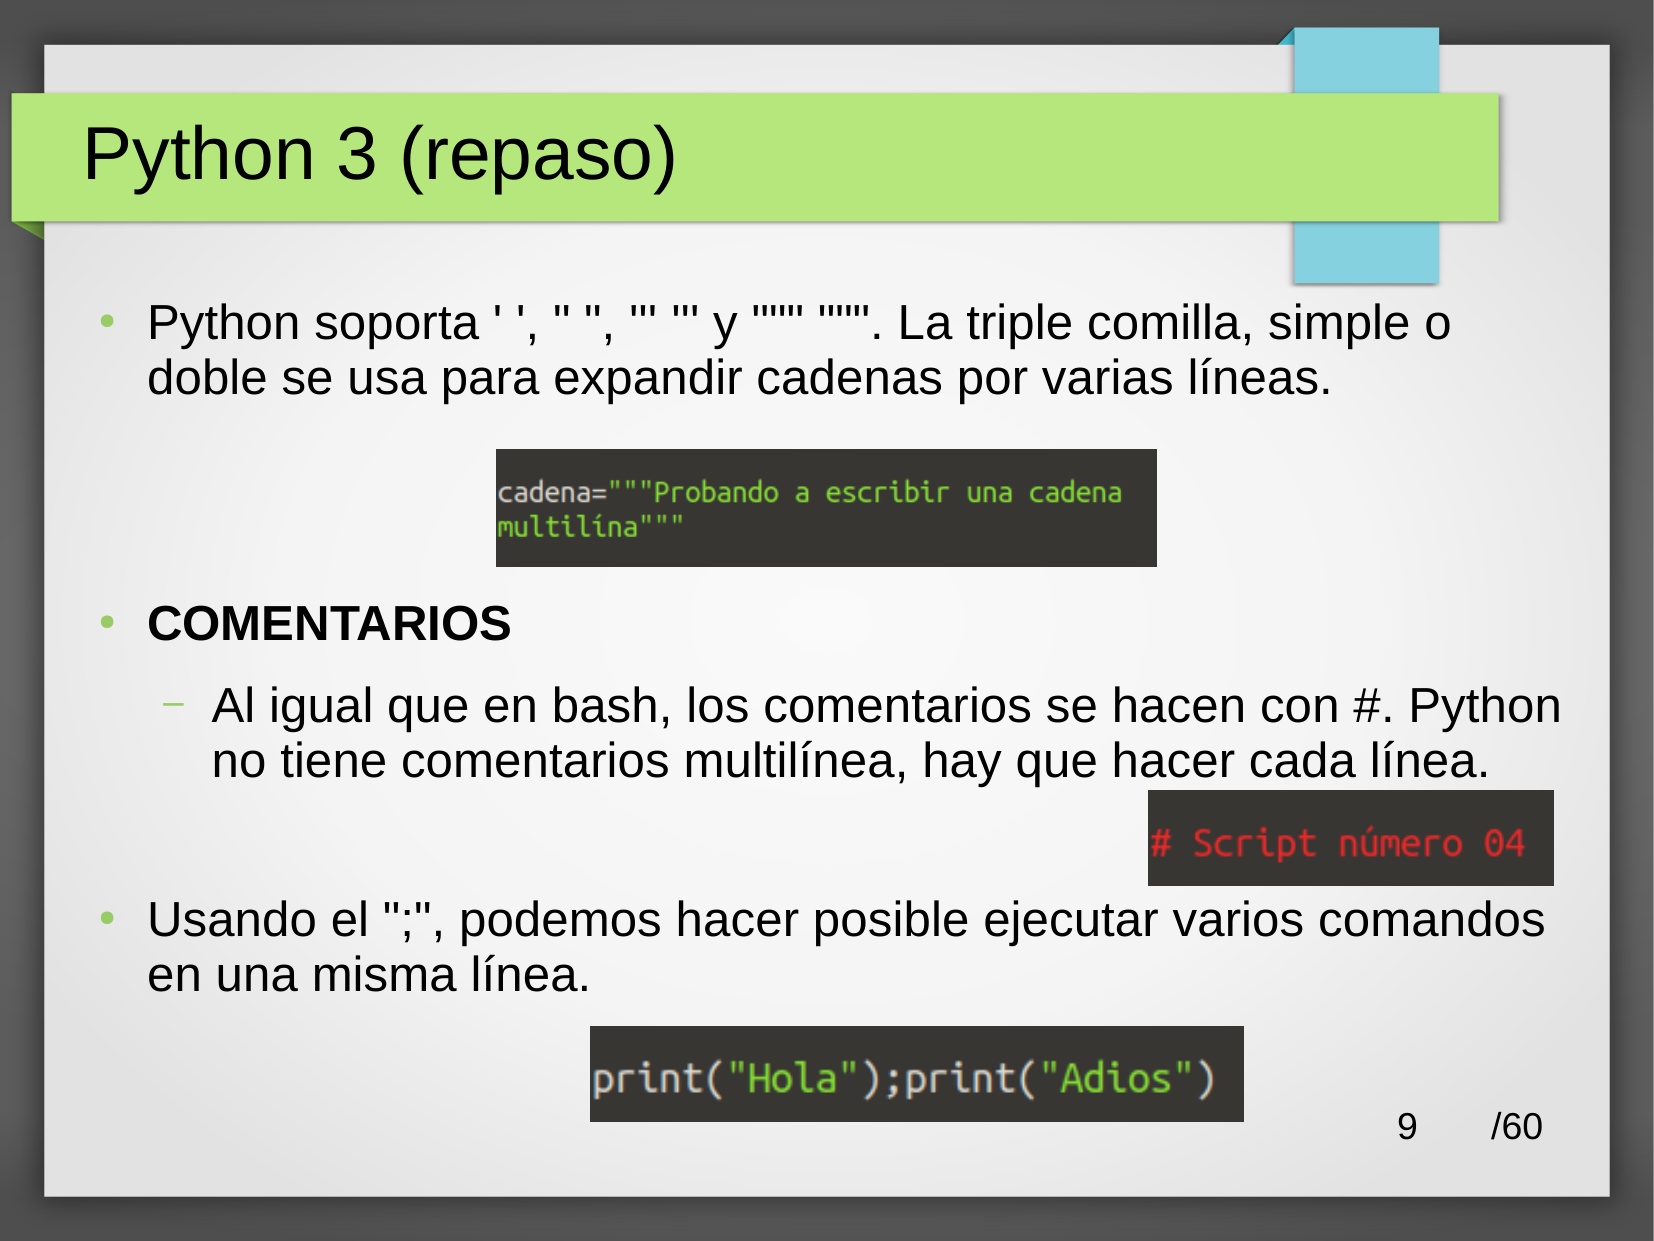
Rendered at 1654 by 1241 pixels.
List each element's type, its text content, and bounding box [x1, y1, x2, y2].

picture [0, 0, 1654, 1241]
list Python soporta ' ', " ", ''' ''' y """ """. La triple comilla, simple o doble se usa para expandir cadenas por varias líneas. COMENTARIOS Al igual que en bash, los comentarios se hacen con #. Python no tiene comentarios multilínea, hay que hacer cada línea. Usando el ";", podemos hacer posible ejecutar varios comandos en una misma línea. [82, 295, 1571, 1015]
title Python 3 (repaso) [82, 94, 1264, 213]
text_box /60 [1476, 1098, 1644, 1169]
text_box <número> [1382, 1098, 1476, 1169]
